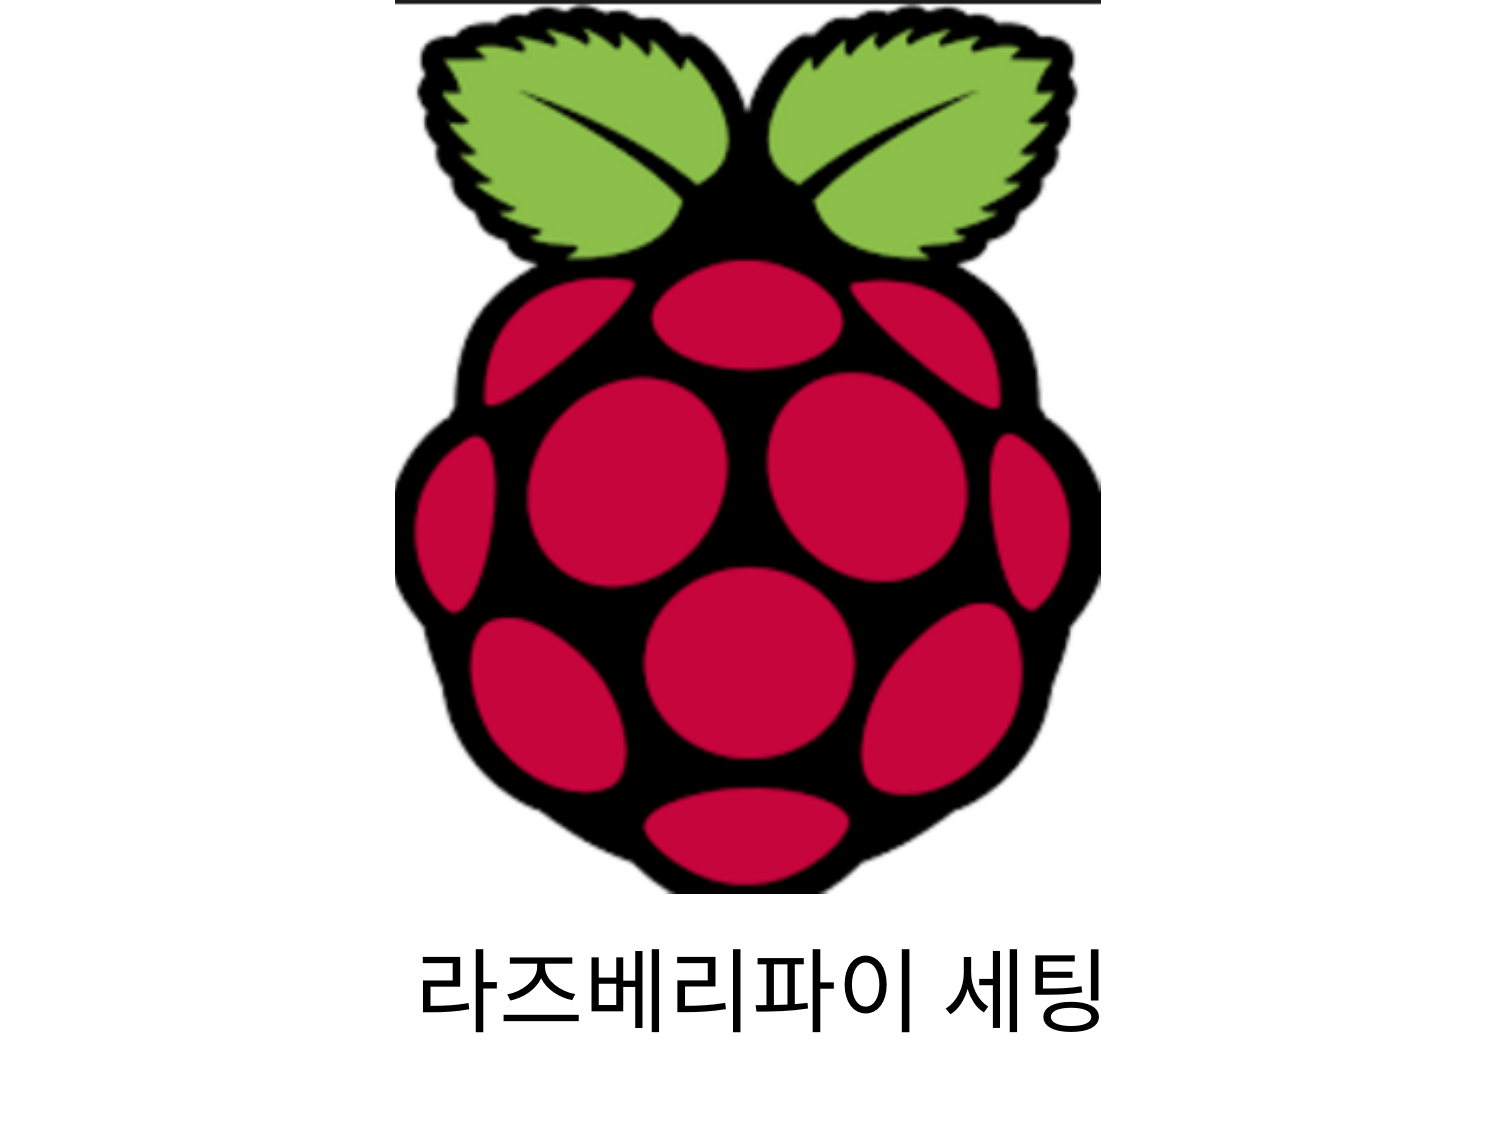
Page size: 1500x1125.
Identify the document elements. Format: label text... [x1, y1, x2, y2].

picture [395, 0, 1101, 894]
text_box 라즈베리파이 세팅 [88, 894, 1439, 1083]
